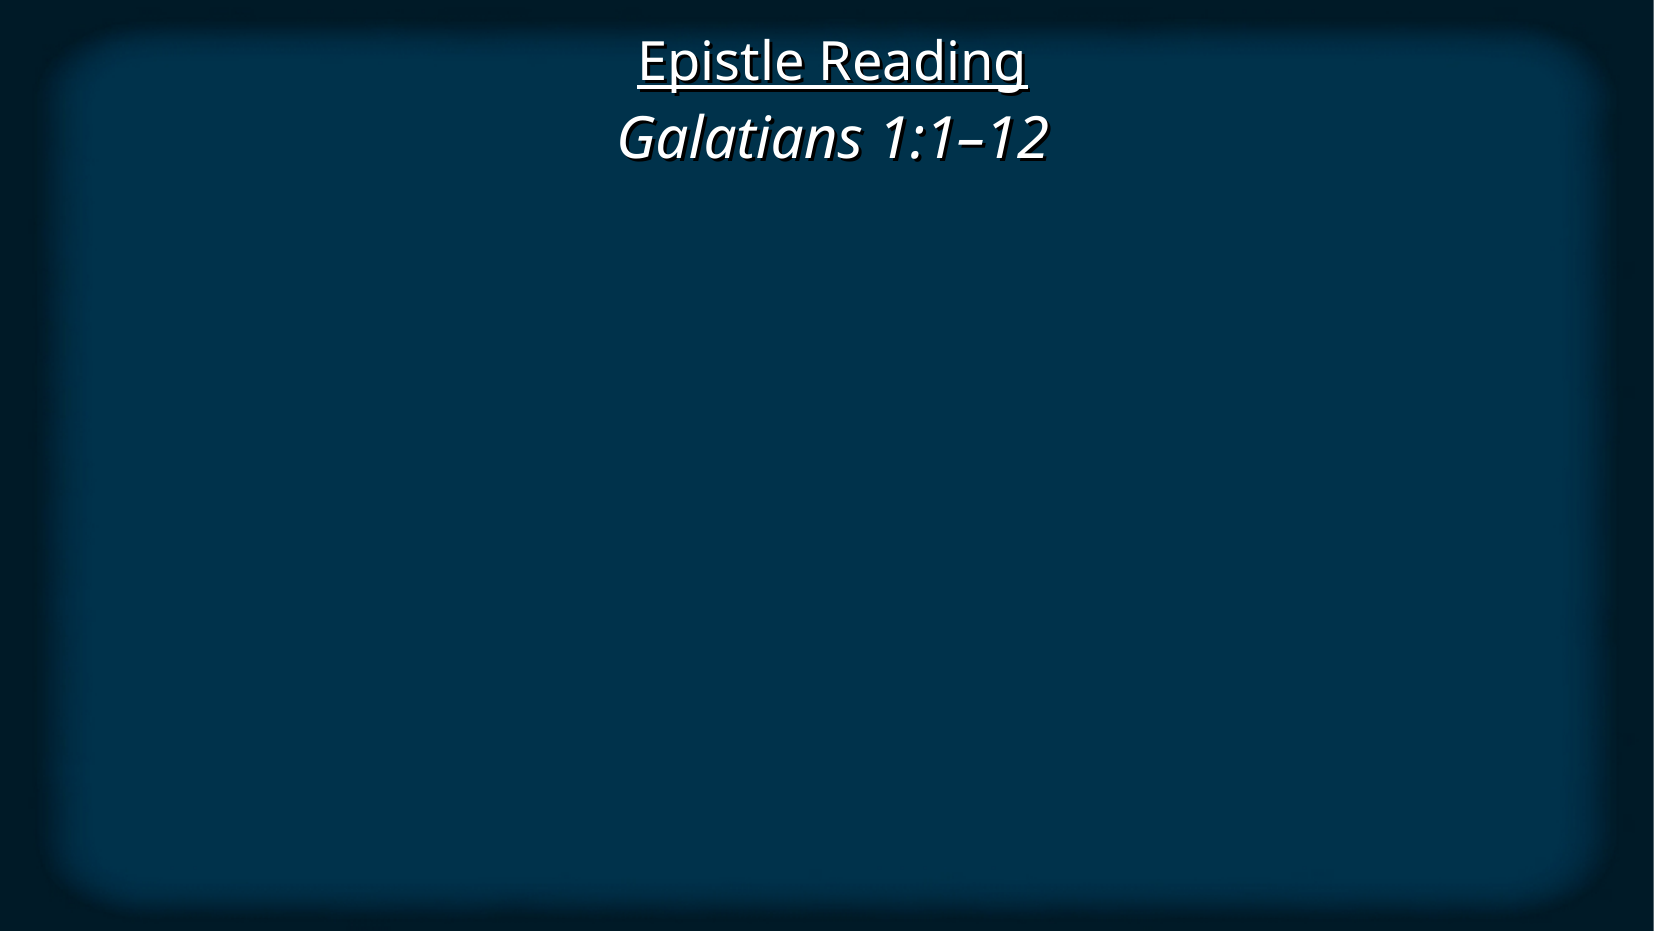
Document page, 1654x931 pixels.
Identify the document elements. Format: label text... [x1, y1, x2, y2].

text_box Epistle Reading Galatians 1:1–12 [105, 15, 1561, 180]
picture [0, 0, 1654, 931]
